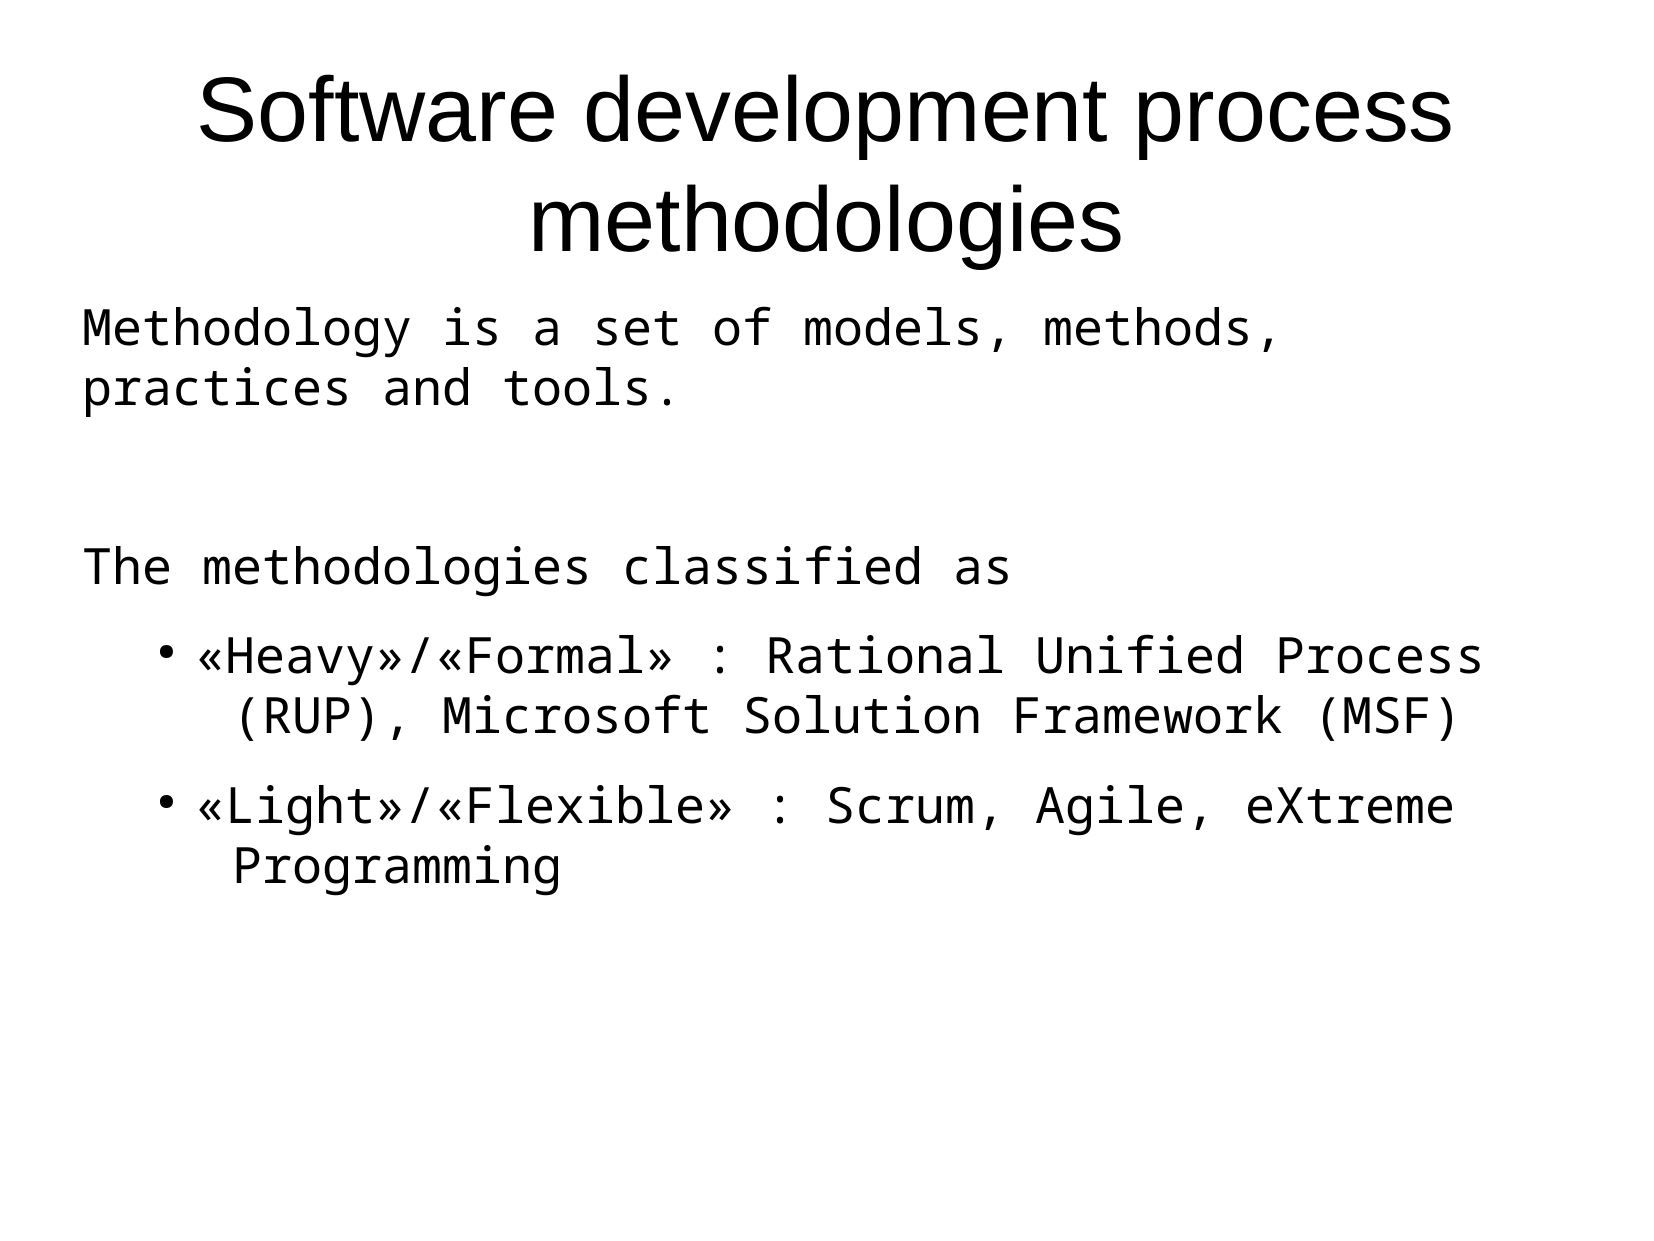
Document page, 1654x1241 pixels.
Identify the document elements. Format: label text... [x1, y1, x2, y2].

list Methodology is a set of models, methods, practices and tools. The methodologies classified as «Heavy»/«Formal» : Rational Unified Process (RUP), Microsoft Solution Framework (MSF) «Light»/«Flexible» : Scrum, Agile, eXtreme Programming [82, 295, 1571, 939]
title Software development process methodologies [82, 49, 1571, 257]
